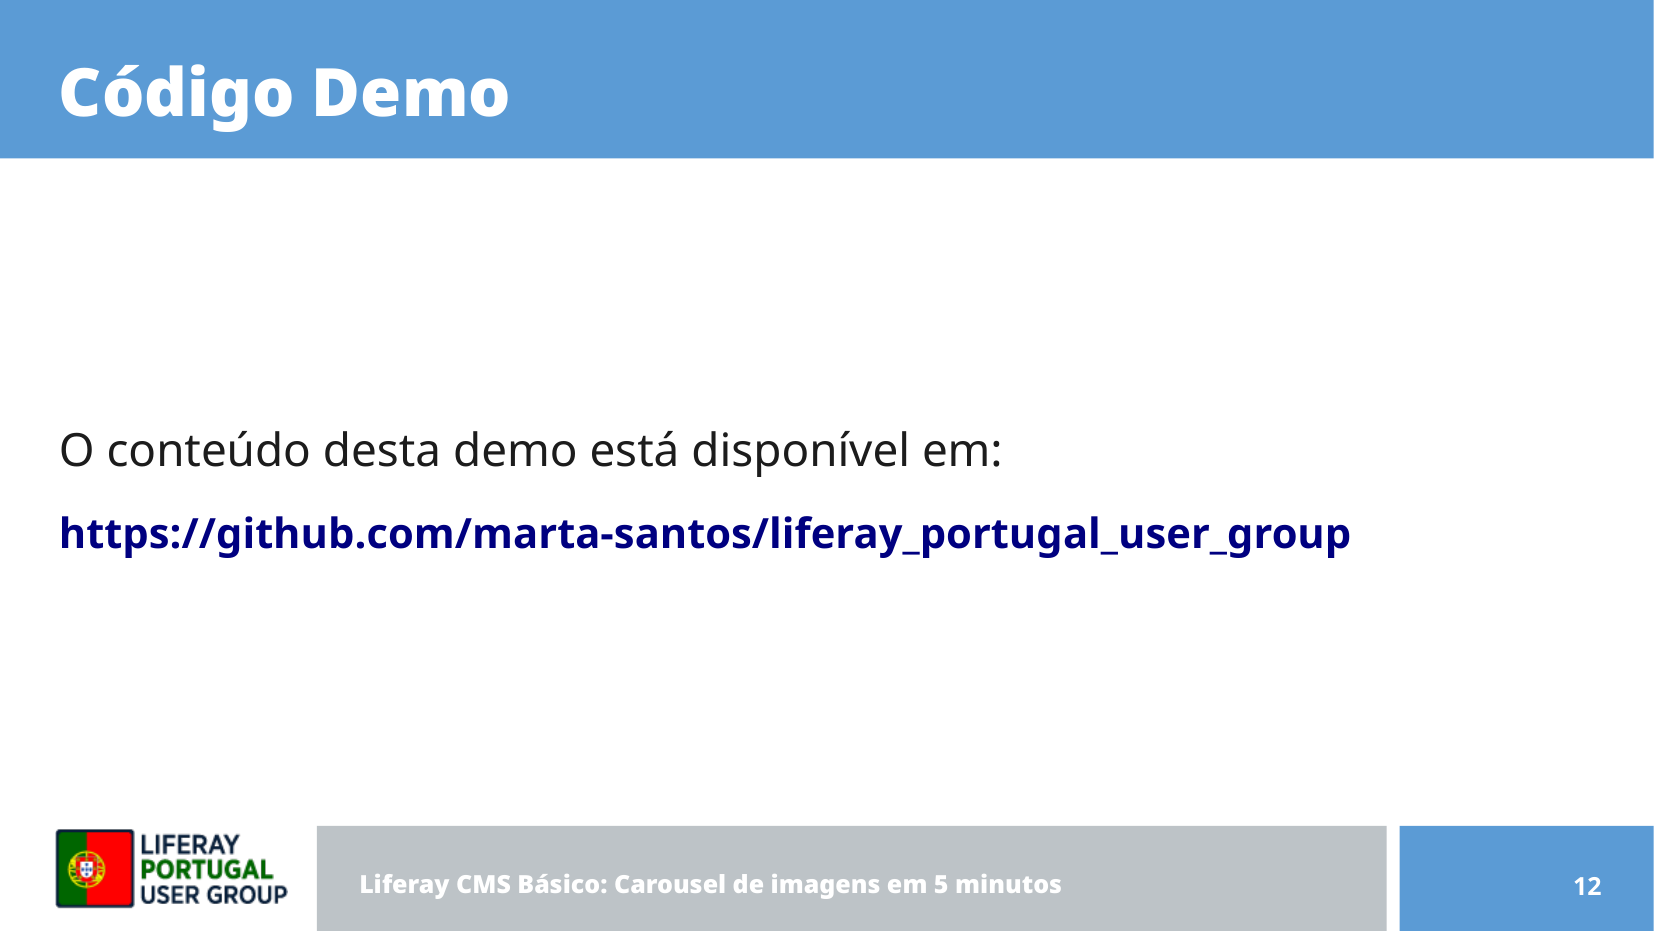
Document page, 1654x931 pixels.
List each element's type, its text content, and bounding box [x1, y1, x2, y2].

picture [55, 751, 288, 931]
list O conteúdo desta demo está disponível em: https://github.com/marta-santos/liferay_portugal_user_group [59, 417, 1565, 584]
title Código Demo [59, 29, 1567, 137]
